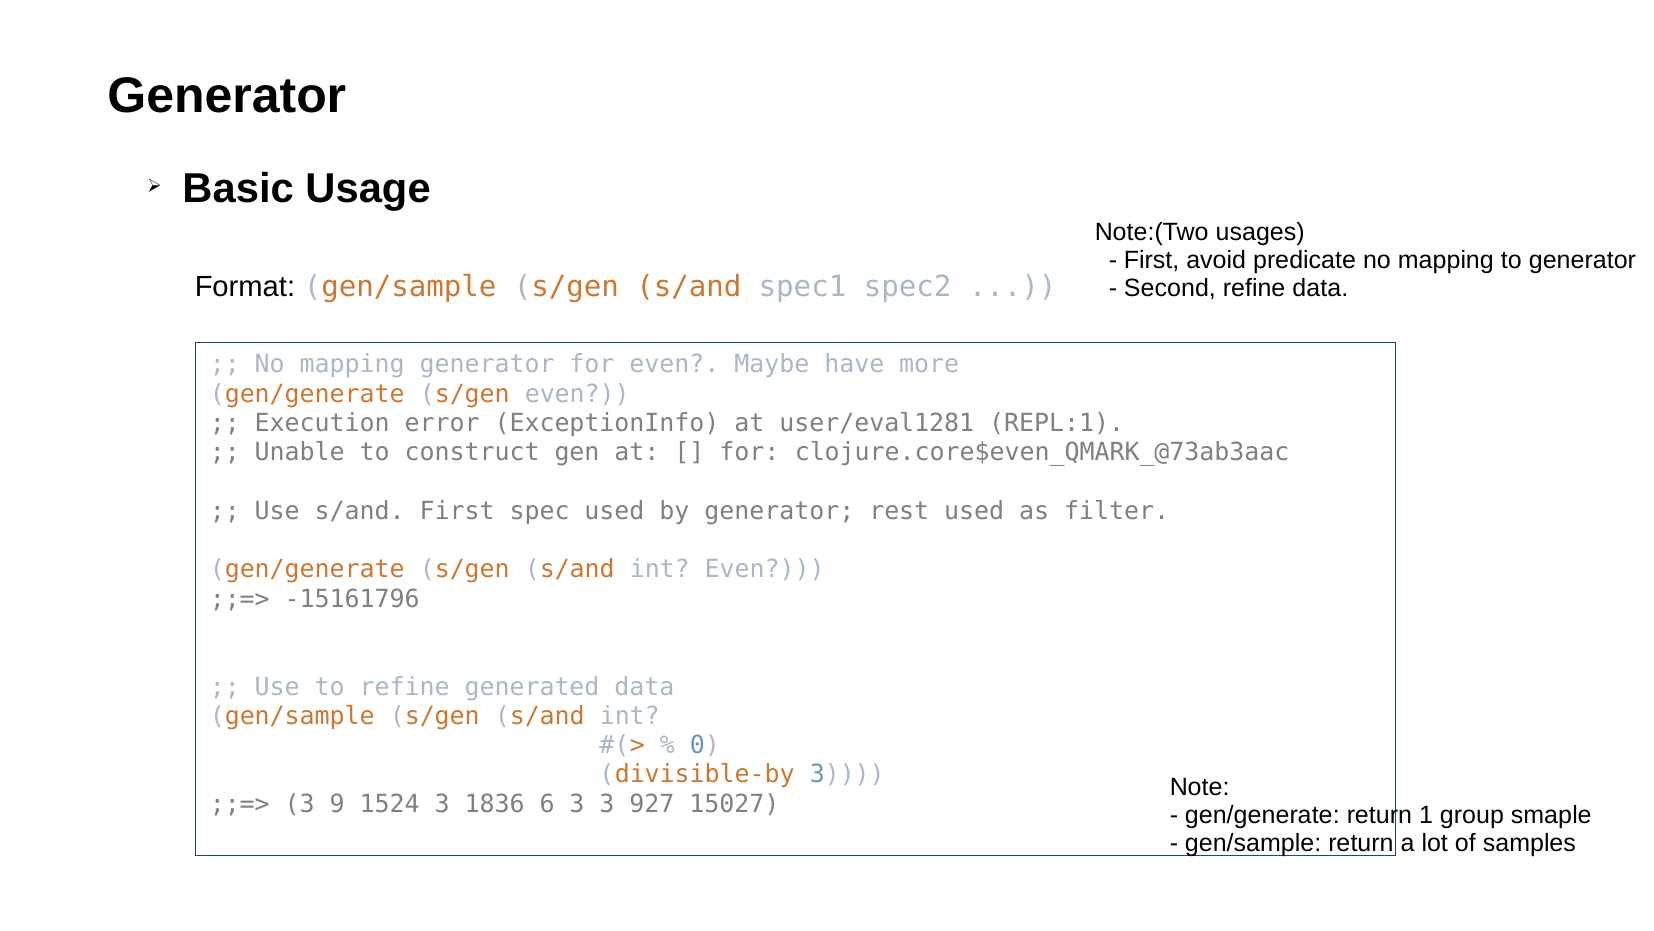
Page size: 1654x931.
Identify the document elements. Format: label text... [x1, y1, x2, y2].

text_box Basic Usage [132, 157, 733, 220]
text_box ;; No mapping generator for even?. Maybe have more (gen/generate (s/gen even?)) ;; Execution error (ExceptionInfo) at user/eval1281 (REPL:1). ;; Unable to construct gen at: [] for: clojure.core$even_QMARK_@73ab3aac ;; Use s/and. First spec used by generator; rest used as filter. (gen/generate (s/gen (s/and int? Even?))) ;;=> -15161796 ;; Use to refine generated data (gen/sample (s/gen (s/and int? #(> % 0) (divisible-by 3)))) ;;=> (3 9 1524 3 1836 6 3 3 927 15027) [195, 342, 1396, 856]
text_box Format: (gen/sample (s/gen (s/and spec1 spec2 ...)) [180, 261, 1546, 345]
text_box Note:(Two usages) - First, avoid predicate no mapping to generator - Second, refine data. [1080, 210, 1654, 337]
text_box Generator [92, 60, 858, 131]
text_box Note: - gen/generate: return 1 group smaple - gen/sample: return a lot of samples [1155, 765, 1636, 886]
